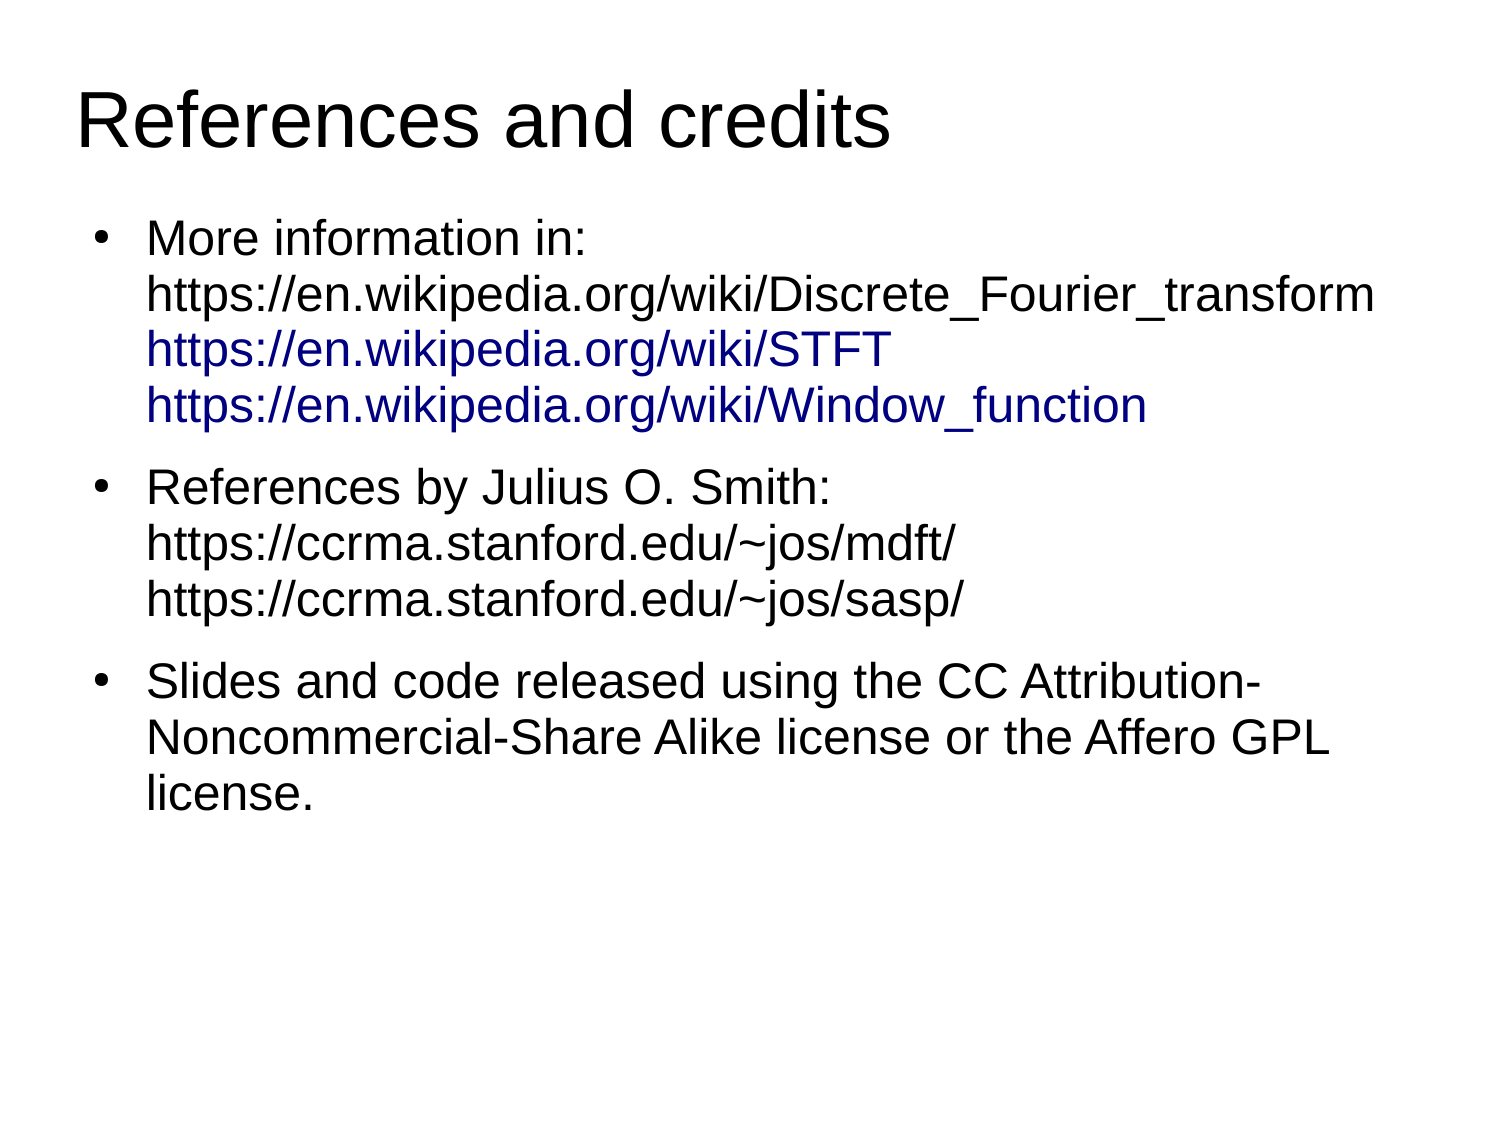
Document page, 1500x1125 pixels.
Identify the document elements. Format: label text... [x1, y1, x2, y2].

list More information in:https://en.wikipedia.org/wiki/Discrete_Fourier_transform https://en.wikipedia.org/wiki/STFThttps://en.wikipedia.org/wiki/Window_function References by Julius O. Smith:https://ccrma.stanford.edu/~jos/mdft/https://ccrma.stanford.edu/~jos/sasp/ Slides and code released using the CC Attribution-Noncommercial-Share Alike license or the Affero GPL license. [75, 210, 1425, 1021]
title References and credits [75, 44, 1425, 196]
